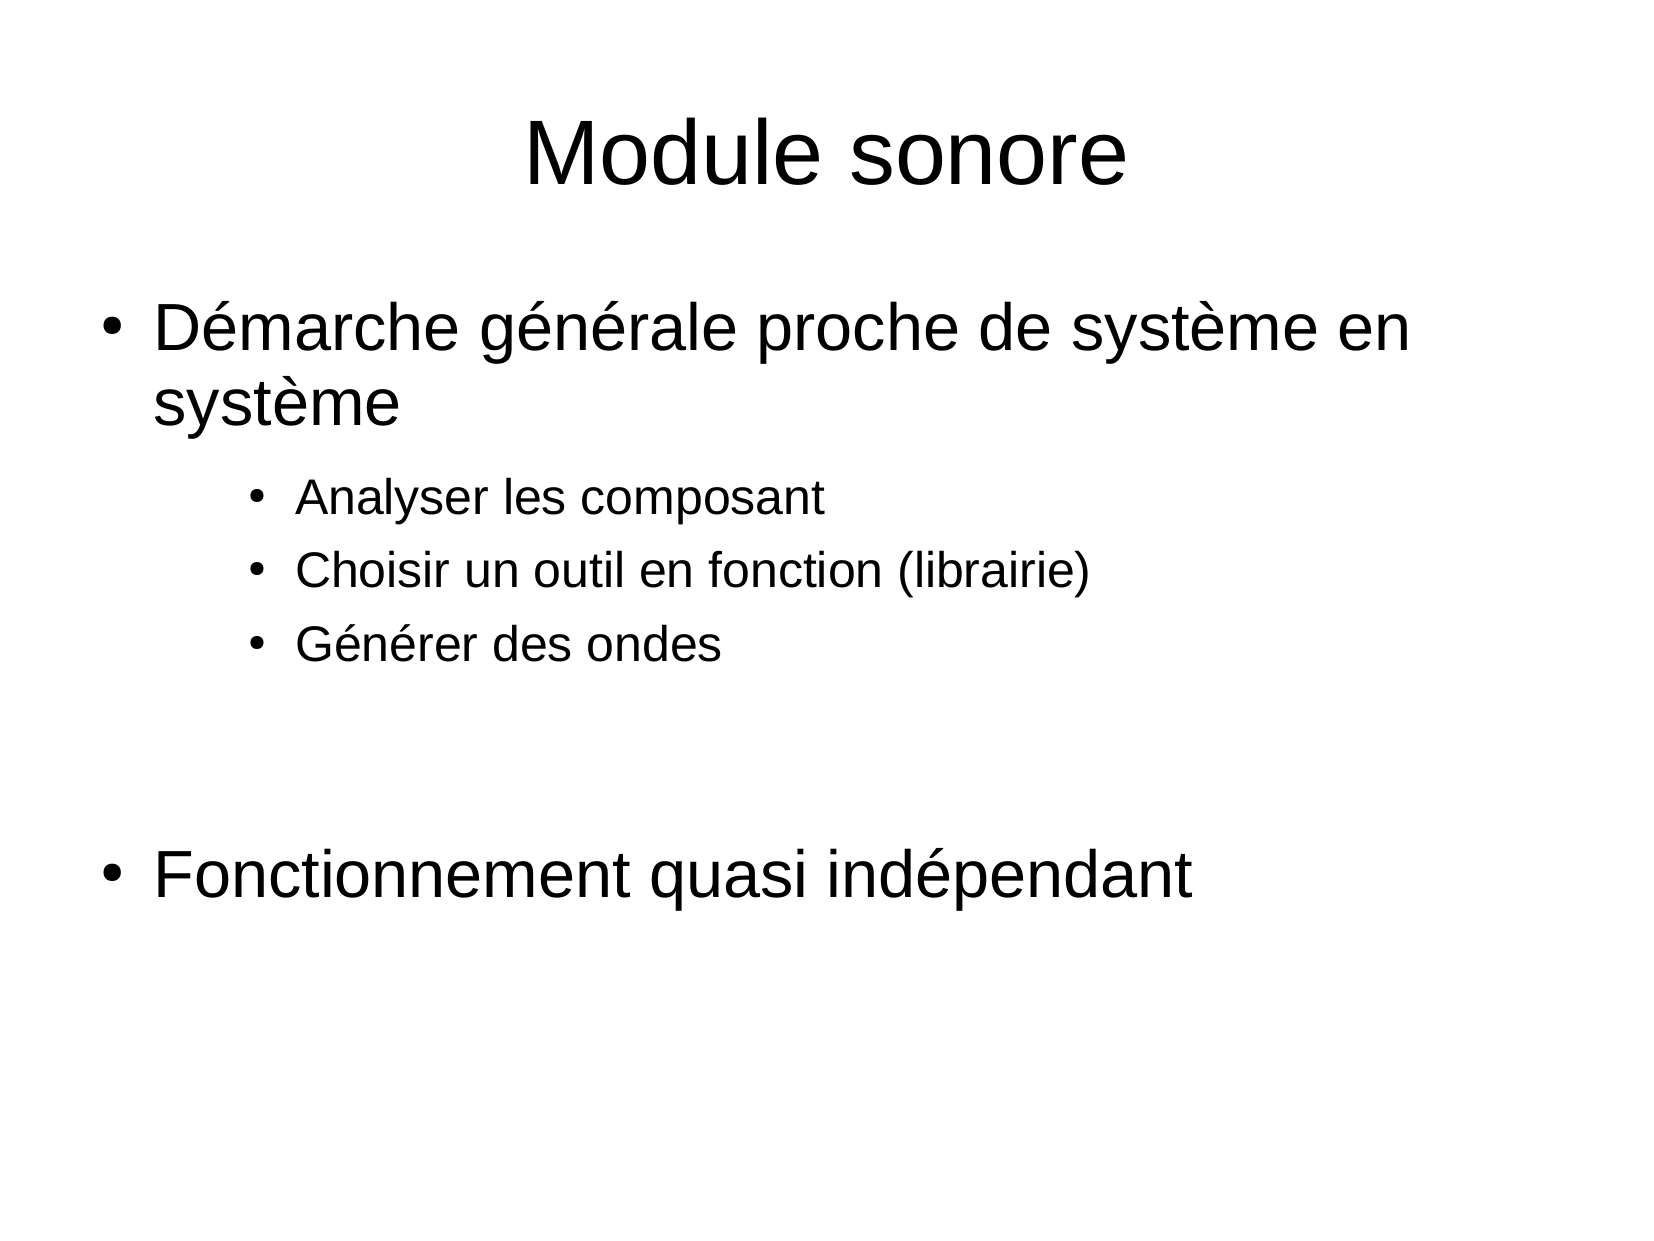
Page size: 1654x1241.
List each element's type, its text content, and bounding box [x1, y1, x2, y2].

title Module sonore [82, 49, 1571, 257]
list Démarche générale proche de système en système Analyser les composant Choisir un outil en fonction (librairie) Générer des ondes Fonctionnement quasi indépendant [82, 290, 1538, 1010]
